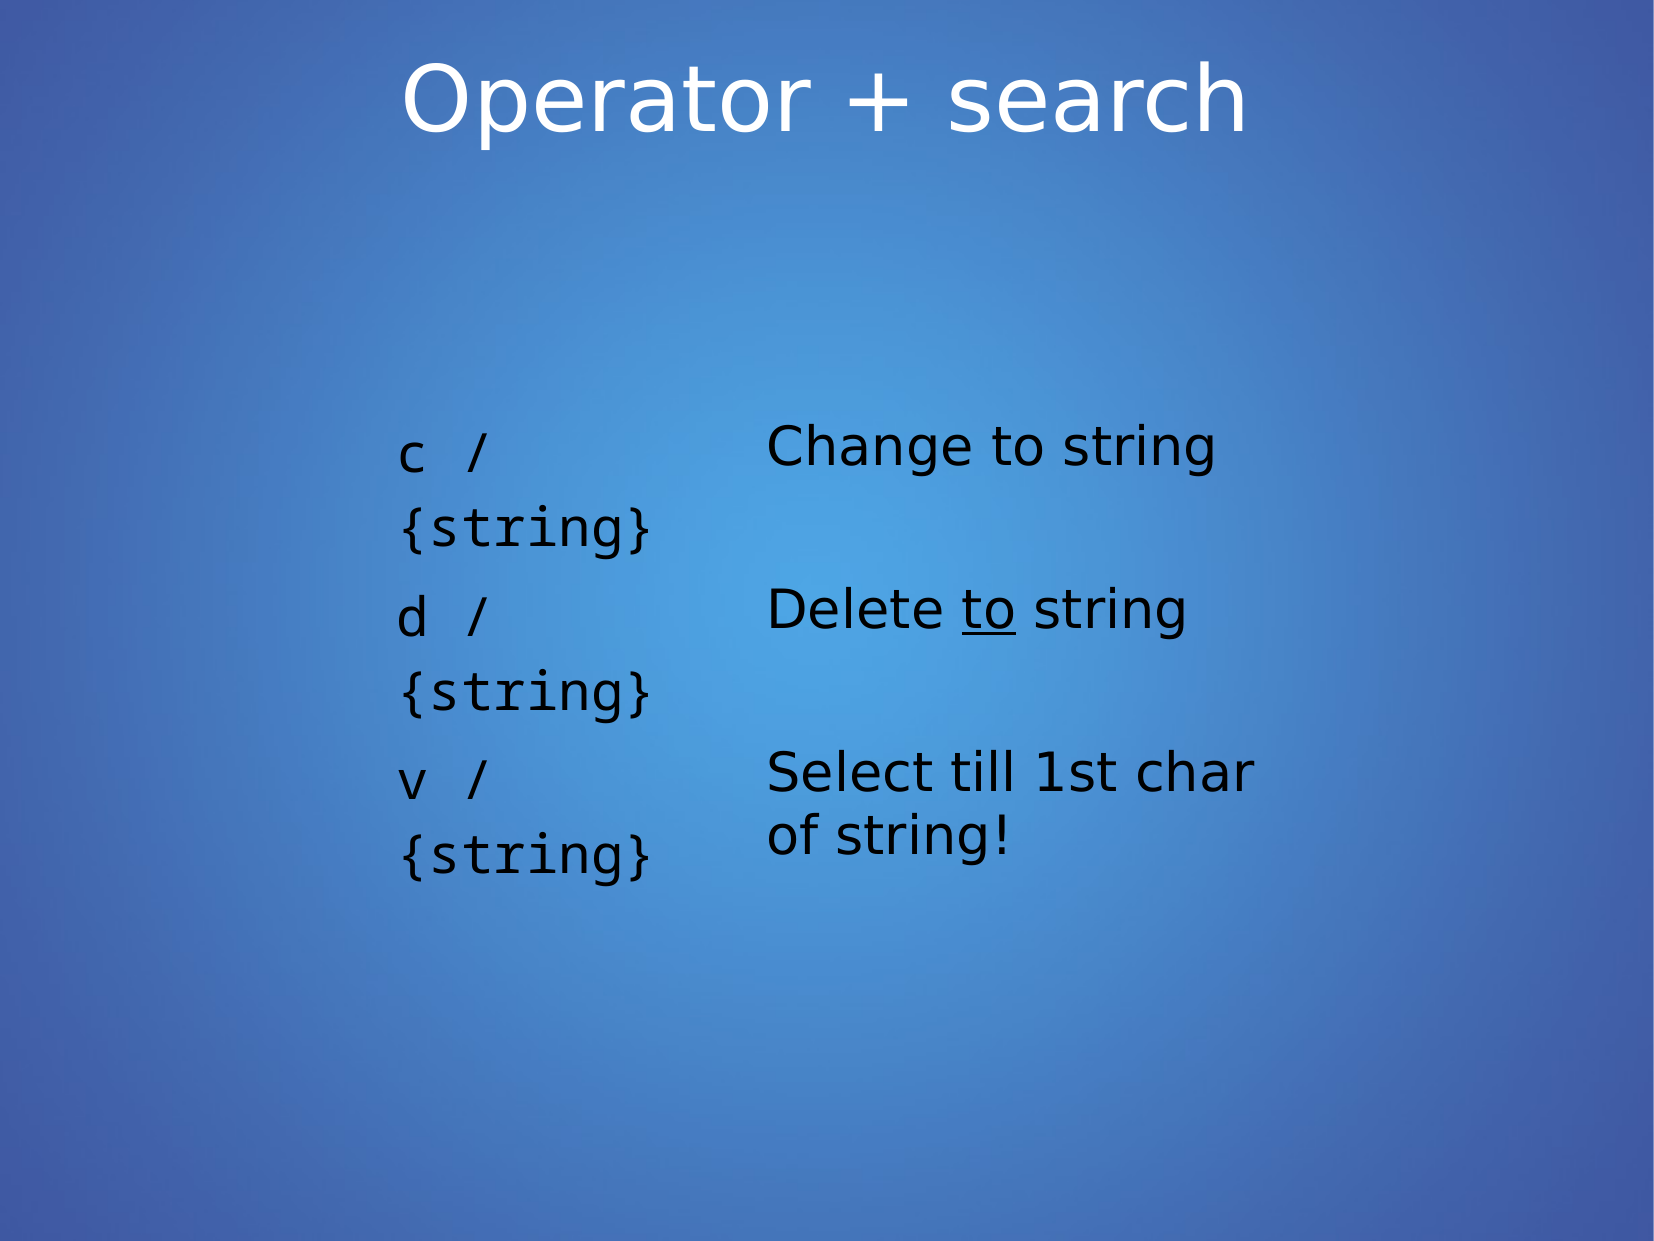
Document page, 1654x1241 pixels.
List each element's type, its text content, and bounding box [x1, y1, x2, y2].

picture [0, 0, 1654, 1241]
table_cell Delete to string [751, 570, 1272, 734]
title Operator + search [82, 23, 1571, 175]
table_header Change to string [751, 407, 1272, 570]
table_cell Select till 1st char of string! [751, 734, 1272, 897]
table_cell d / {string} [382, 570, 751, 734]
table_cell v / {string} [382, 734, 751, 897]
table_header c / {string} [382, 407, 751, 570]
